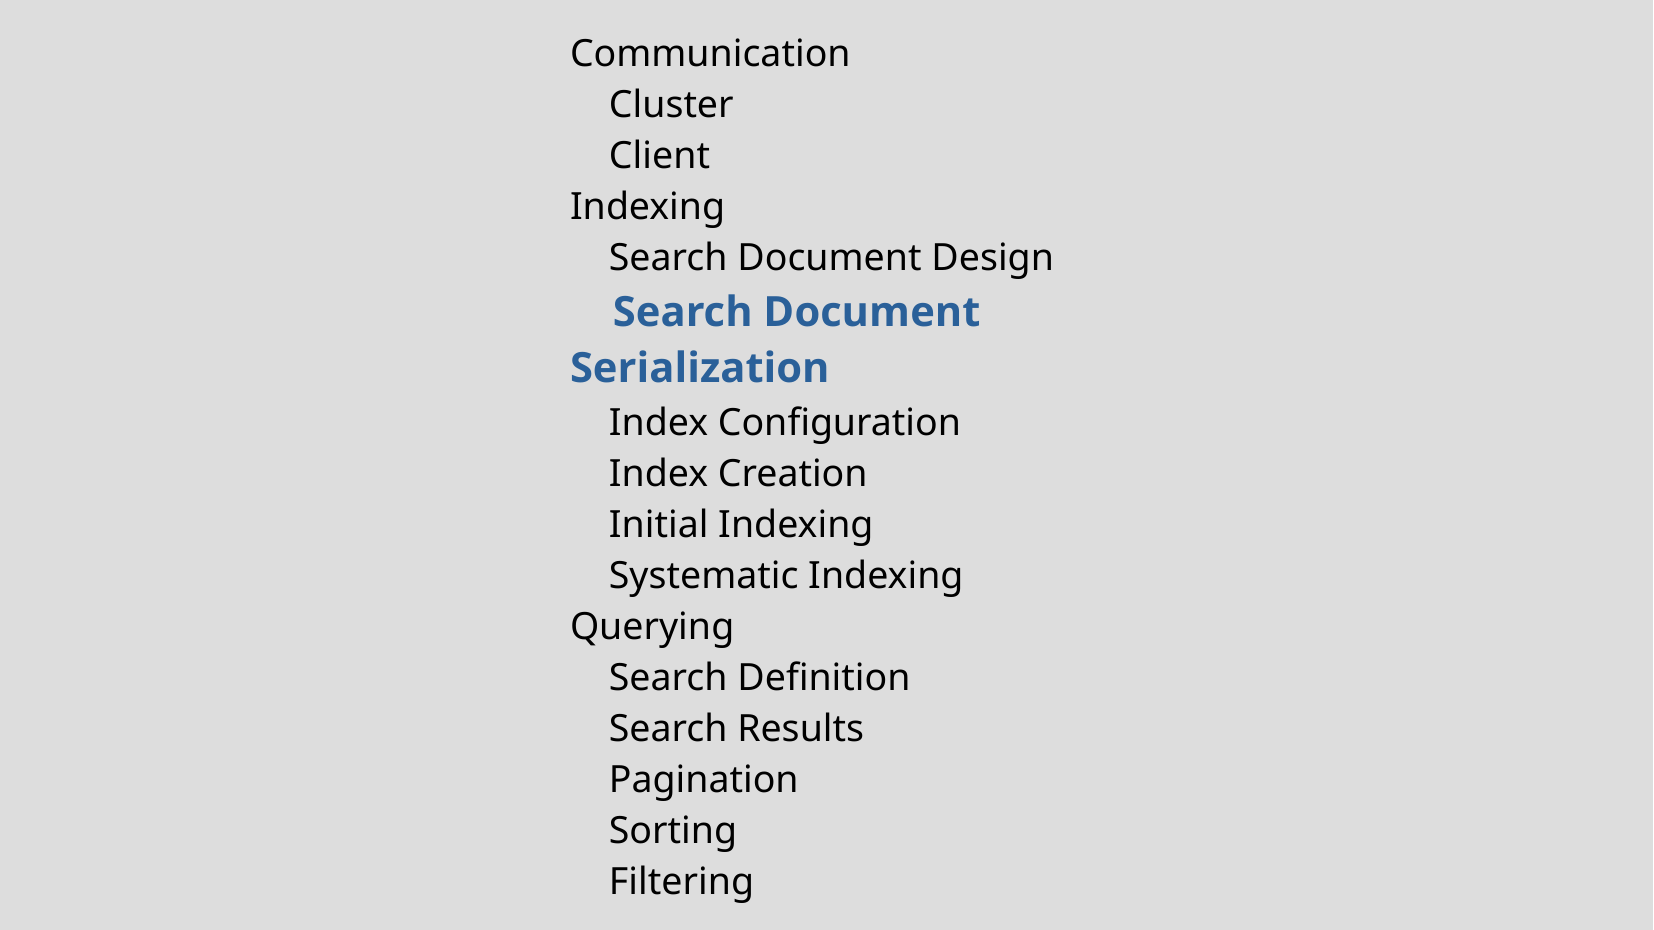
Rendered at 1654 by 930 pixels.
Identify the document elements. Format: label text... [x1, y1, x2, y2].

subtitle Communication Cluster Client Indexing Search Document Design Search Document Serialization Index Configuration Index Creation Initial Indexing Systematic Indexing Querying Search Definition Search Results Pagination Sorting Filtering [570, 24, 1156, 907]
